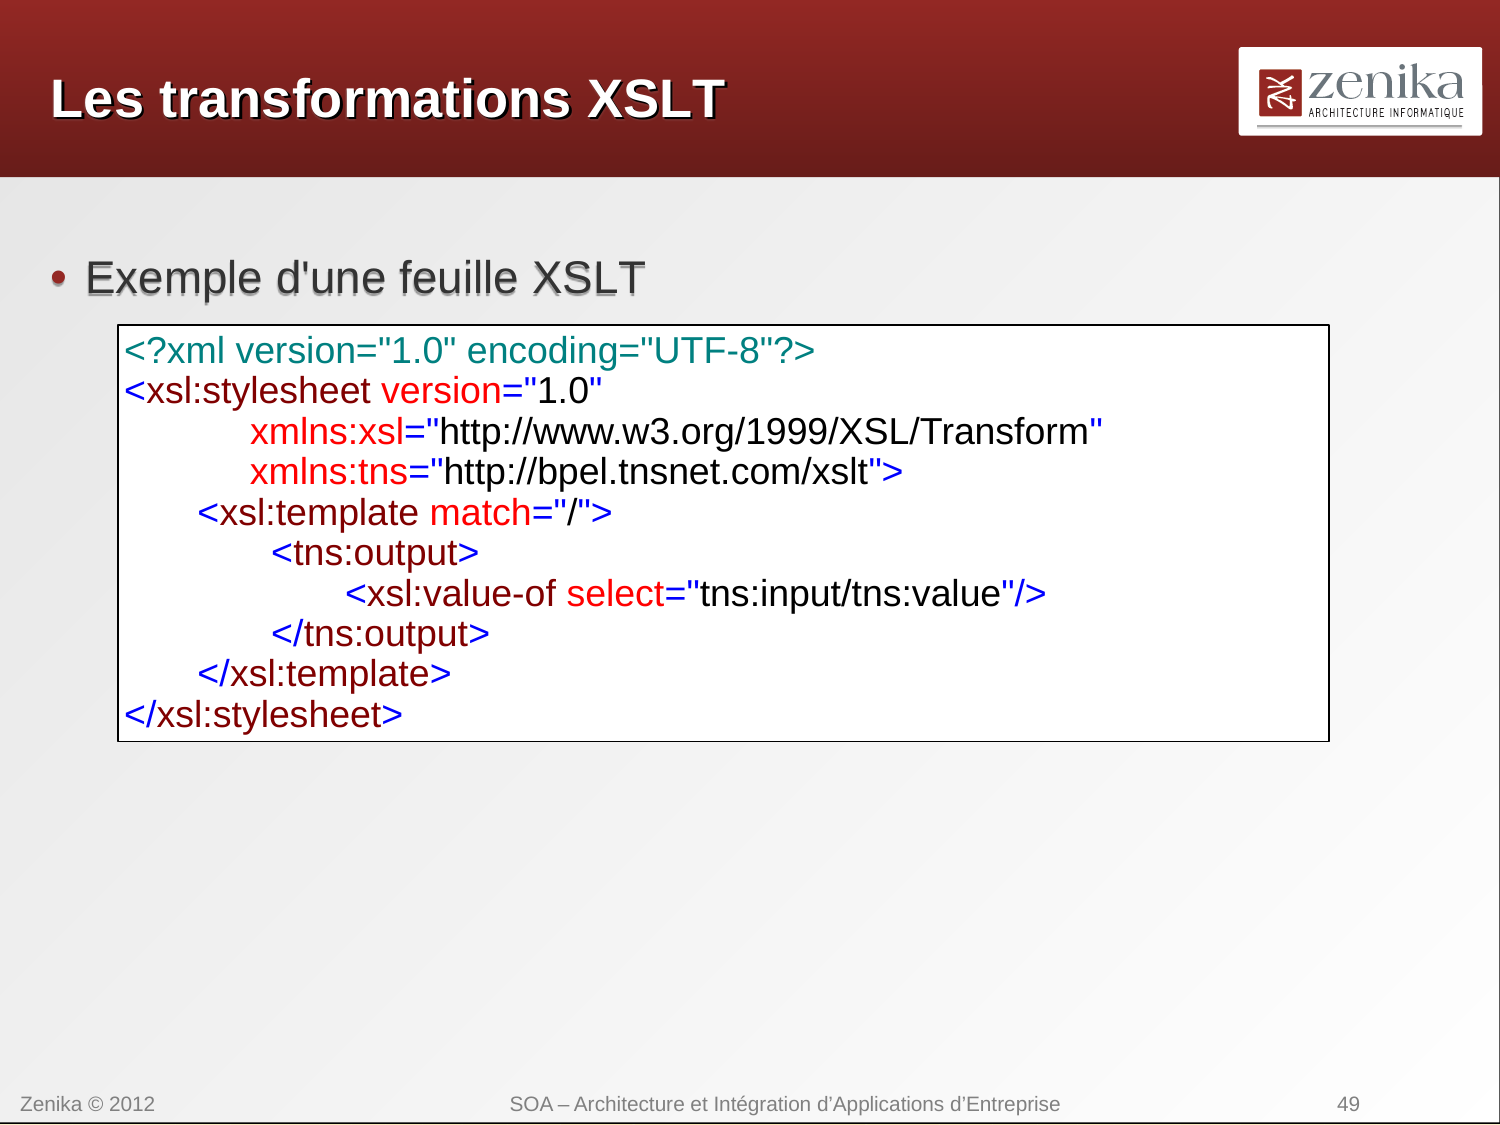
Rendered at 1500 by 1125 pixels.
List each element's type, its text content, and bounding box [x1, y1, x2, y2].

title Les transformations XSLT [50, 22, 1206, 172]
subtitle Exemple d'une feuille XSLT [50, 249, 1435, 1079]
text_box <?xml version="1.0" encoding="UTF-8"?> <xsl:stylesheet version="1.0" xmlns:xsl="http://www.w3.org/1999/XSL/Transform" xmlns:tns="http://bpel.tnsnet.com/xslt"> <xsl:template match="/"> <tns:output> <xsl:value-of select="tns:input/tns:value"/> </tns:output> </xsl:template> </xsl:stylesheet> [118, 324, 1329, 742]
